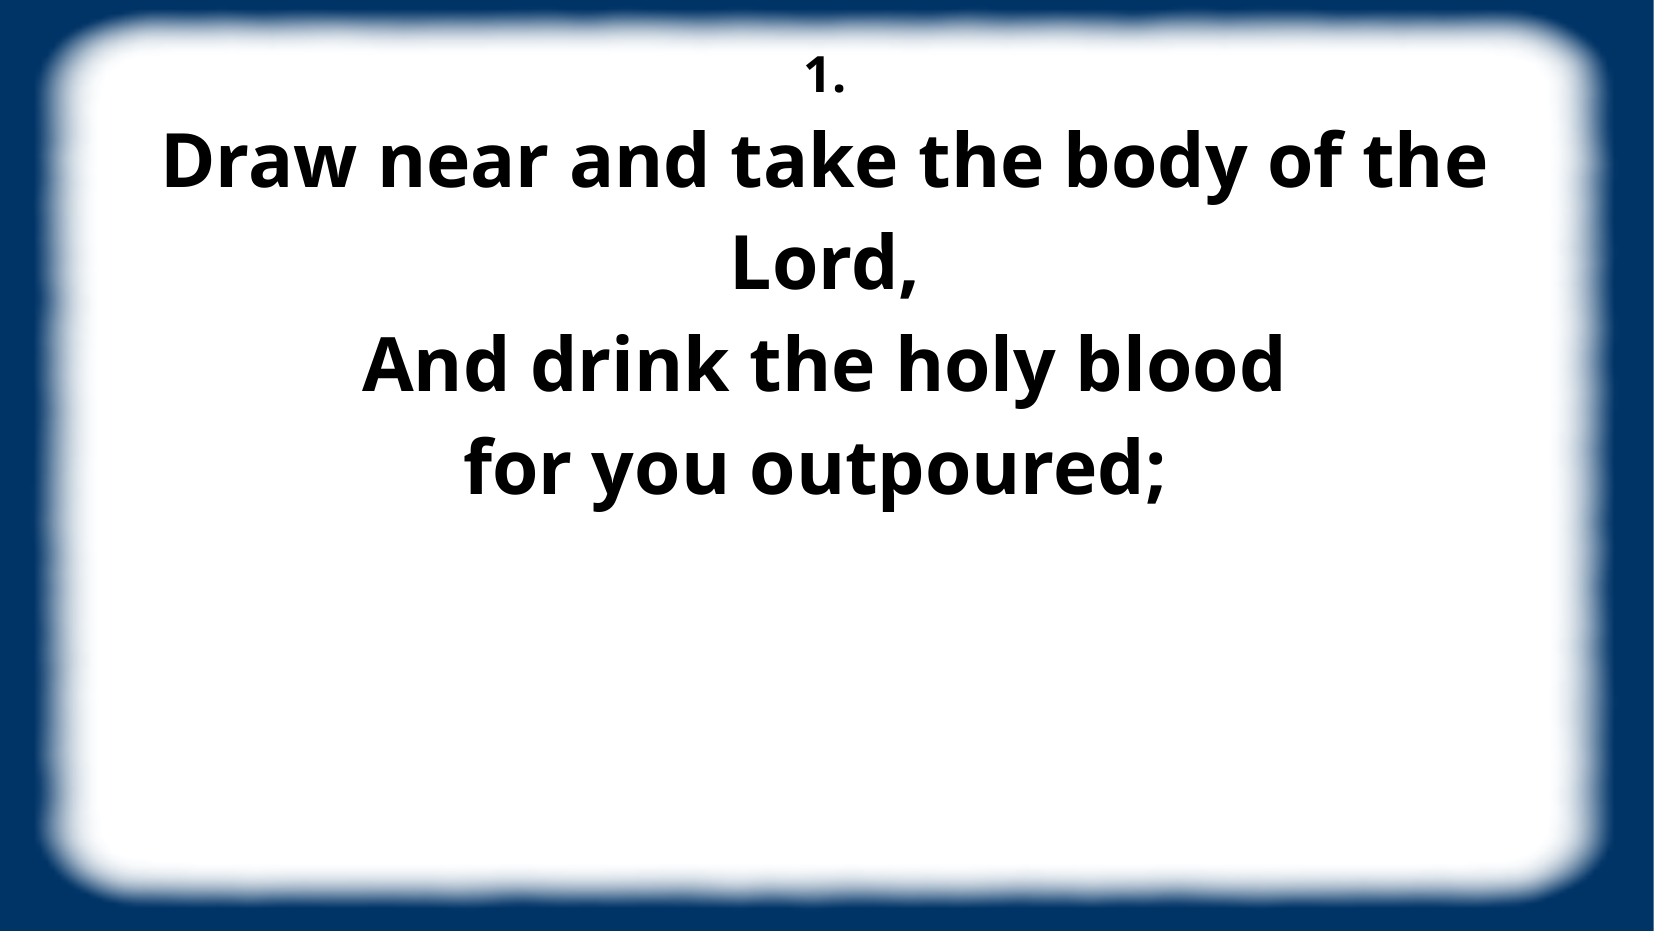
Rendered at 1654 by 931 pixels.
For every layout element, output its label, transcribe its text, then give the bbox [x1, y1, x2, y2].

text_box 1. Draw near and take the body of the Lord, And drink the holy blood for you outpoured; [60, 31, 1591, 436]
picture [0, 0, 1654, 931]
